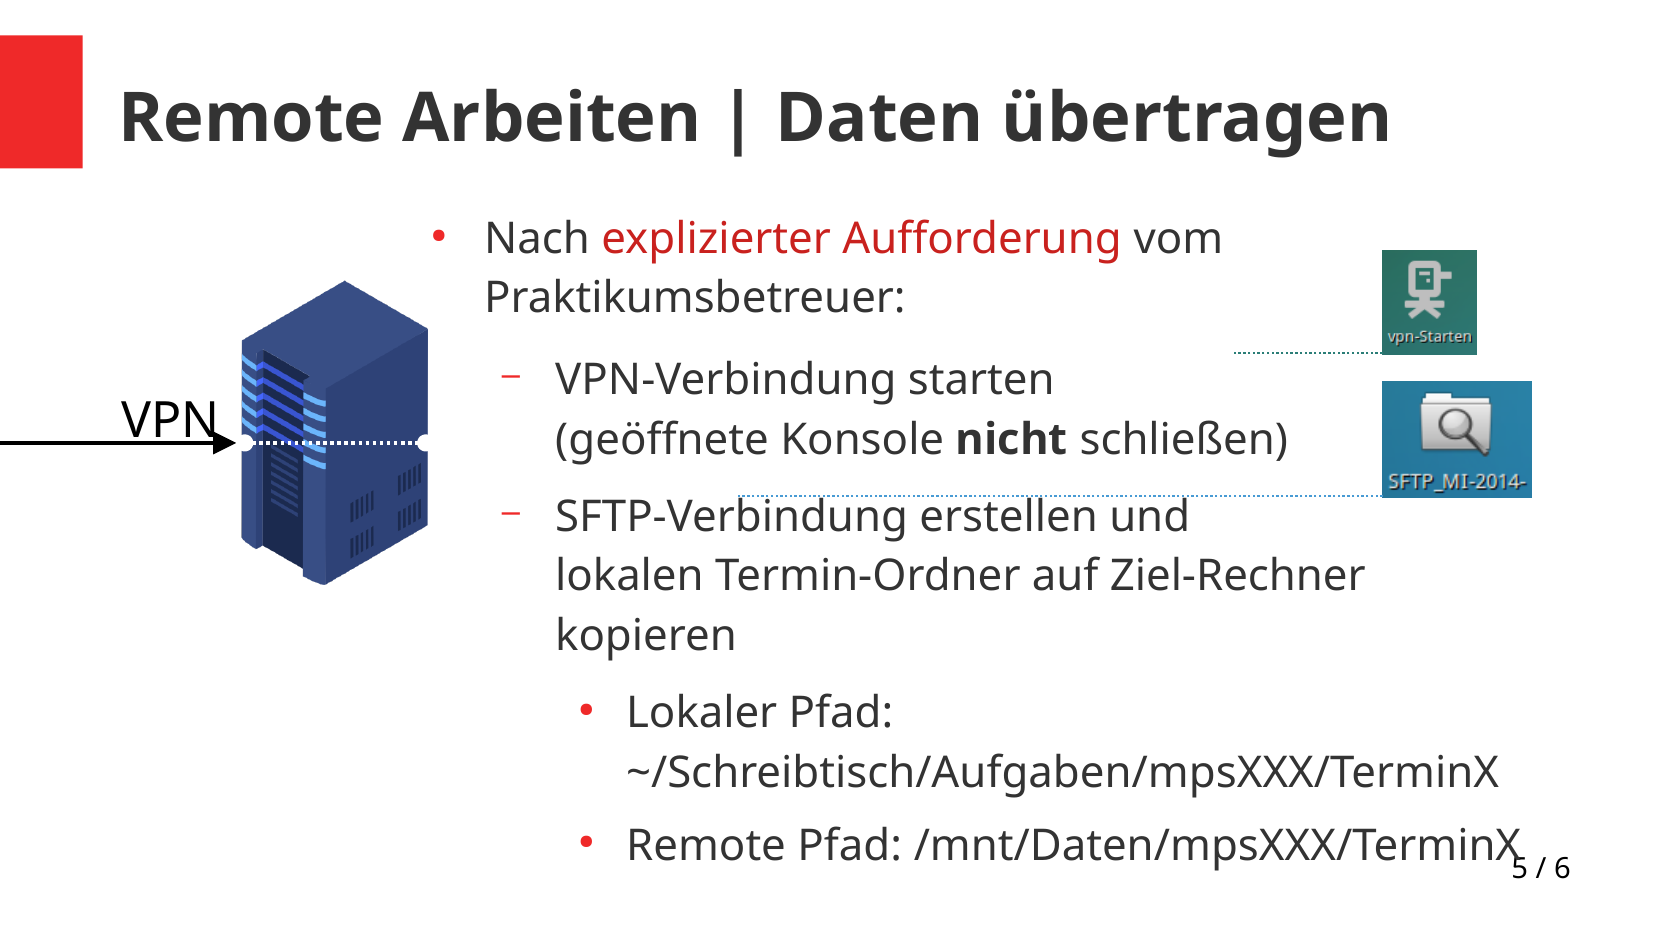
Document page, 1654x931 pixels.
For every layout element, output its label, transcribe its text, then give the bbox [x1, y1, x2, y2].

picture [236, 274, 435, 591]
picture [1382, 381, 1532, 498]
picture [1382, 250, 1477, 355]
list Nach explizierter Aufforderung vom Praktikumsbetreuer: VPN-Verbindung starten (geöffnete Konsole nicht schließen) SFTP-Verbindung erstellen und lokalen Termin-Ordner auf Ziel-Rechner kopieren Lokaler Pfad: ~/Schreibtisch/Aufgaben/mpsXXX/TerminX Remote Pfad: /mnt/Daten/mpsXXX/TerminX Daten befinden sich nun auf der internen Festplatte des Laborrechners und sind für jeden anderen Studierenden zugreifbar! [413, 206, 1625, 857]
title Remote Arbeiten | Daten übertragen [118, 37, 1654, 193]
